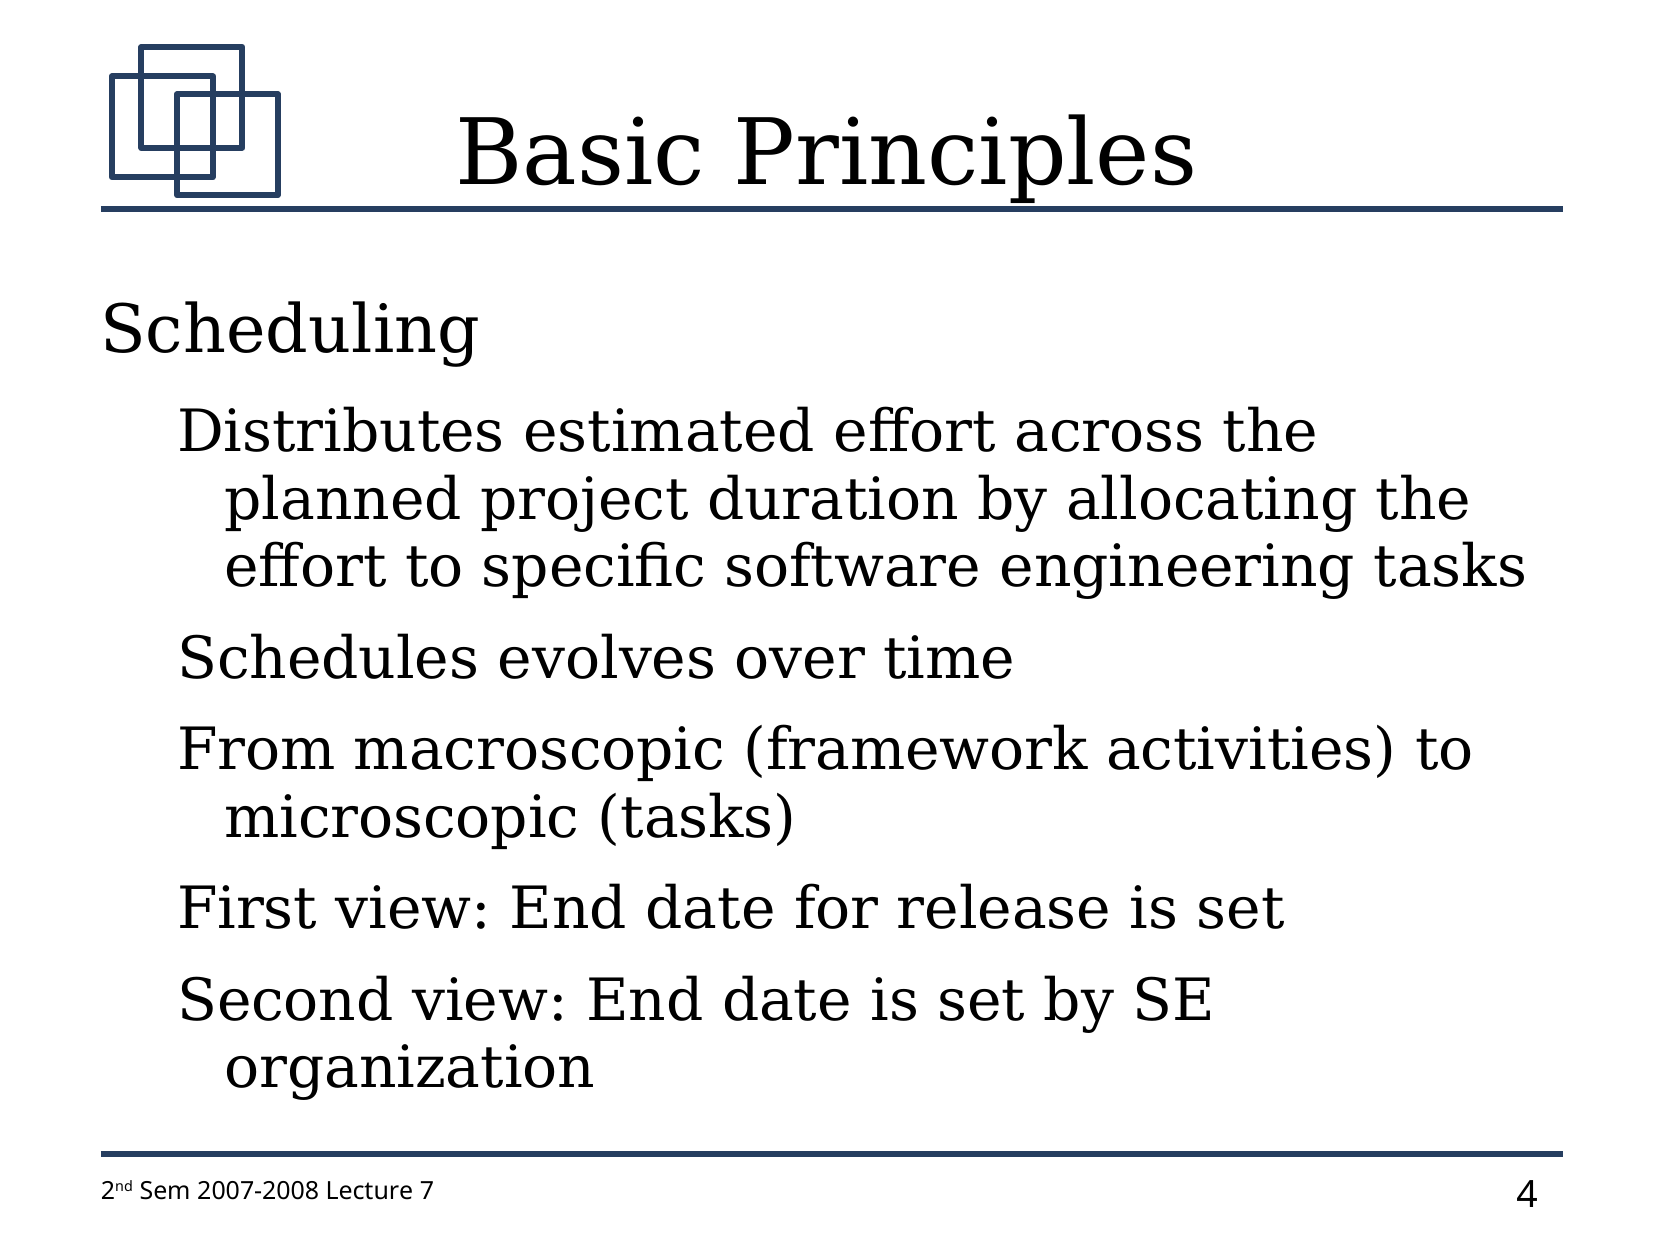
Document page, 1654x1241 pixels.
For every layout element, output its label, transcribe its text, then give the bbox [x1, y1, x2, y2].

list Scheduling Distributes estimated effort across the planned project duration by allocating the effort to specific software engineering tasks Schedules evolves over time From macroscopic (framework activities) to microscopic (tasks) First view: End date for release is set Second view: End date is set by SE organization [82, 290, 1571, 1109]
title Basic Principles [82, 49, 1571, 257]
